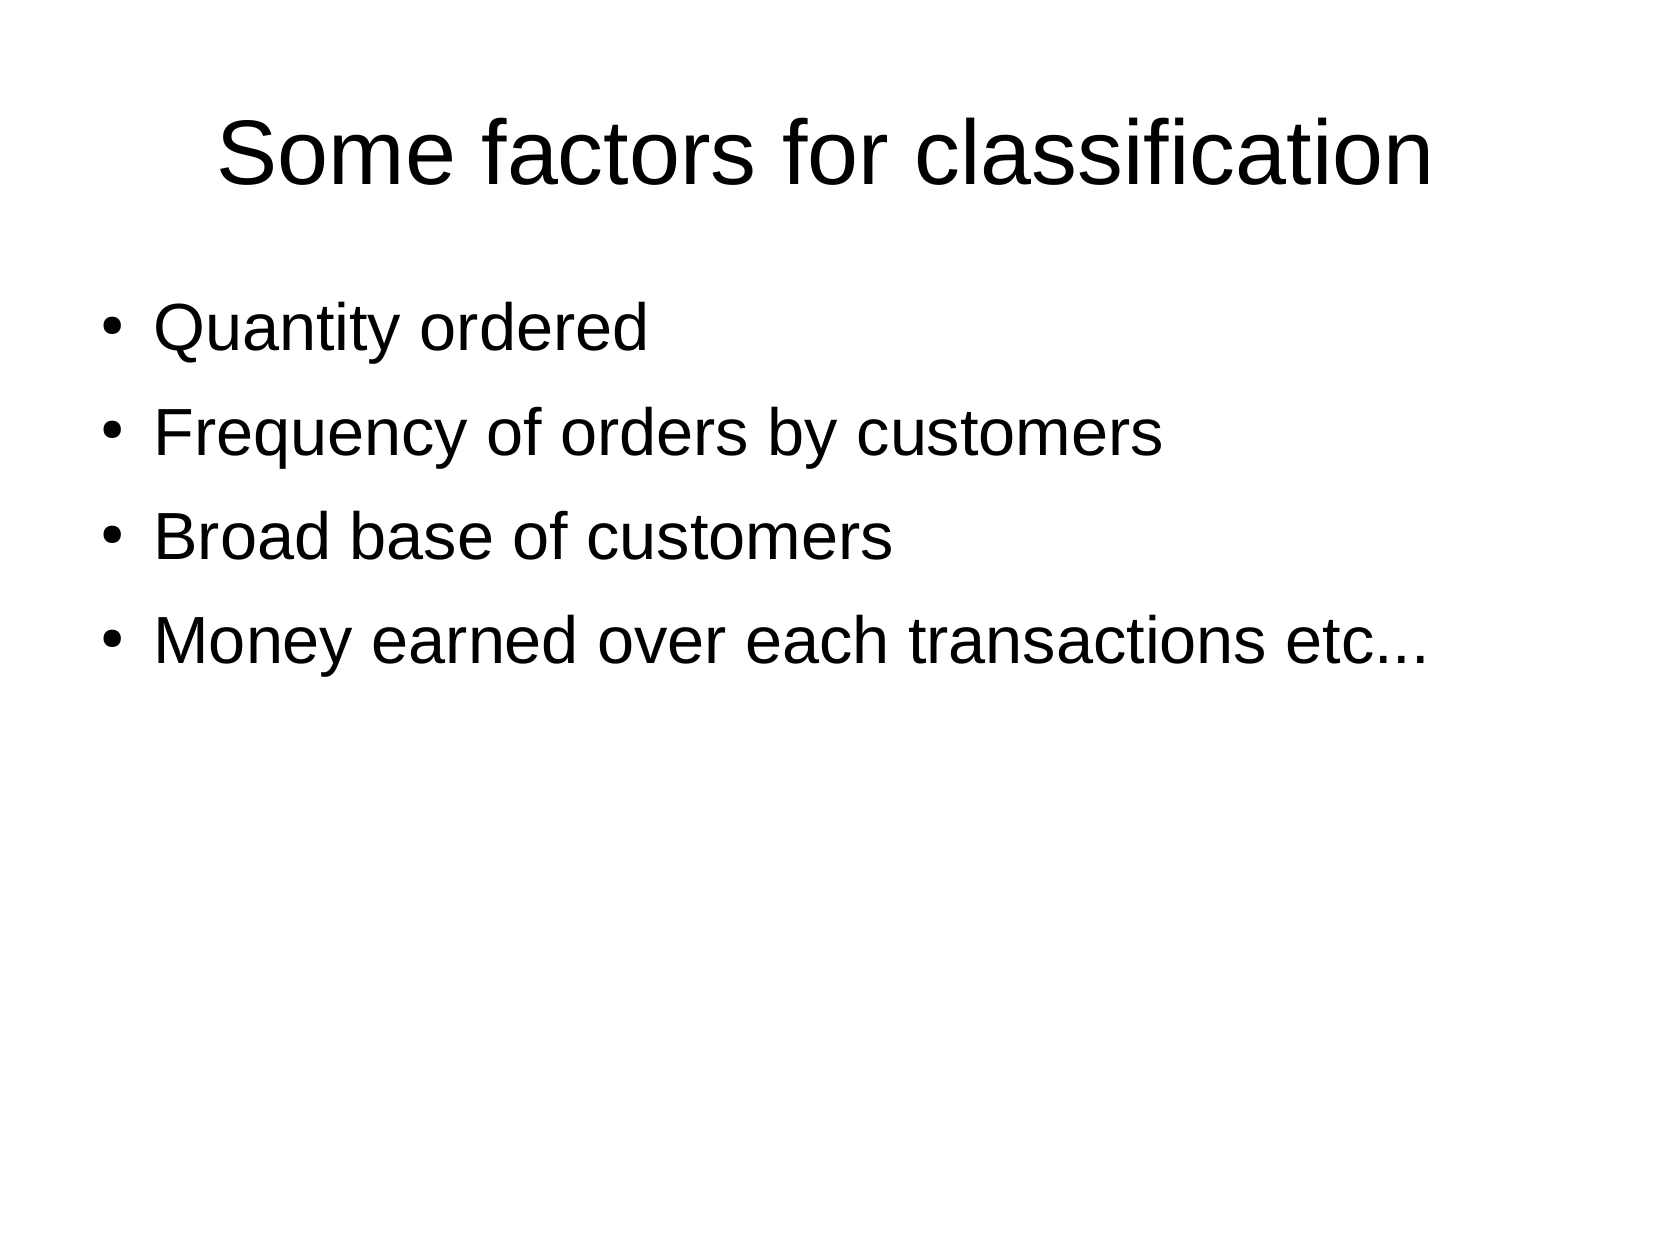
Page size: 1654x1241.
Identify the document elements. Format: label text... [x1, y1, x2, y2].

title Some factors for classification [82, 49, 1571, 257]
list Quantity ordered Frequency of orders by customers Broad base of customers Money earned over each transactions etc... [82, 290, 1571, 1109]
